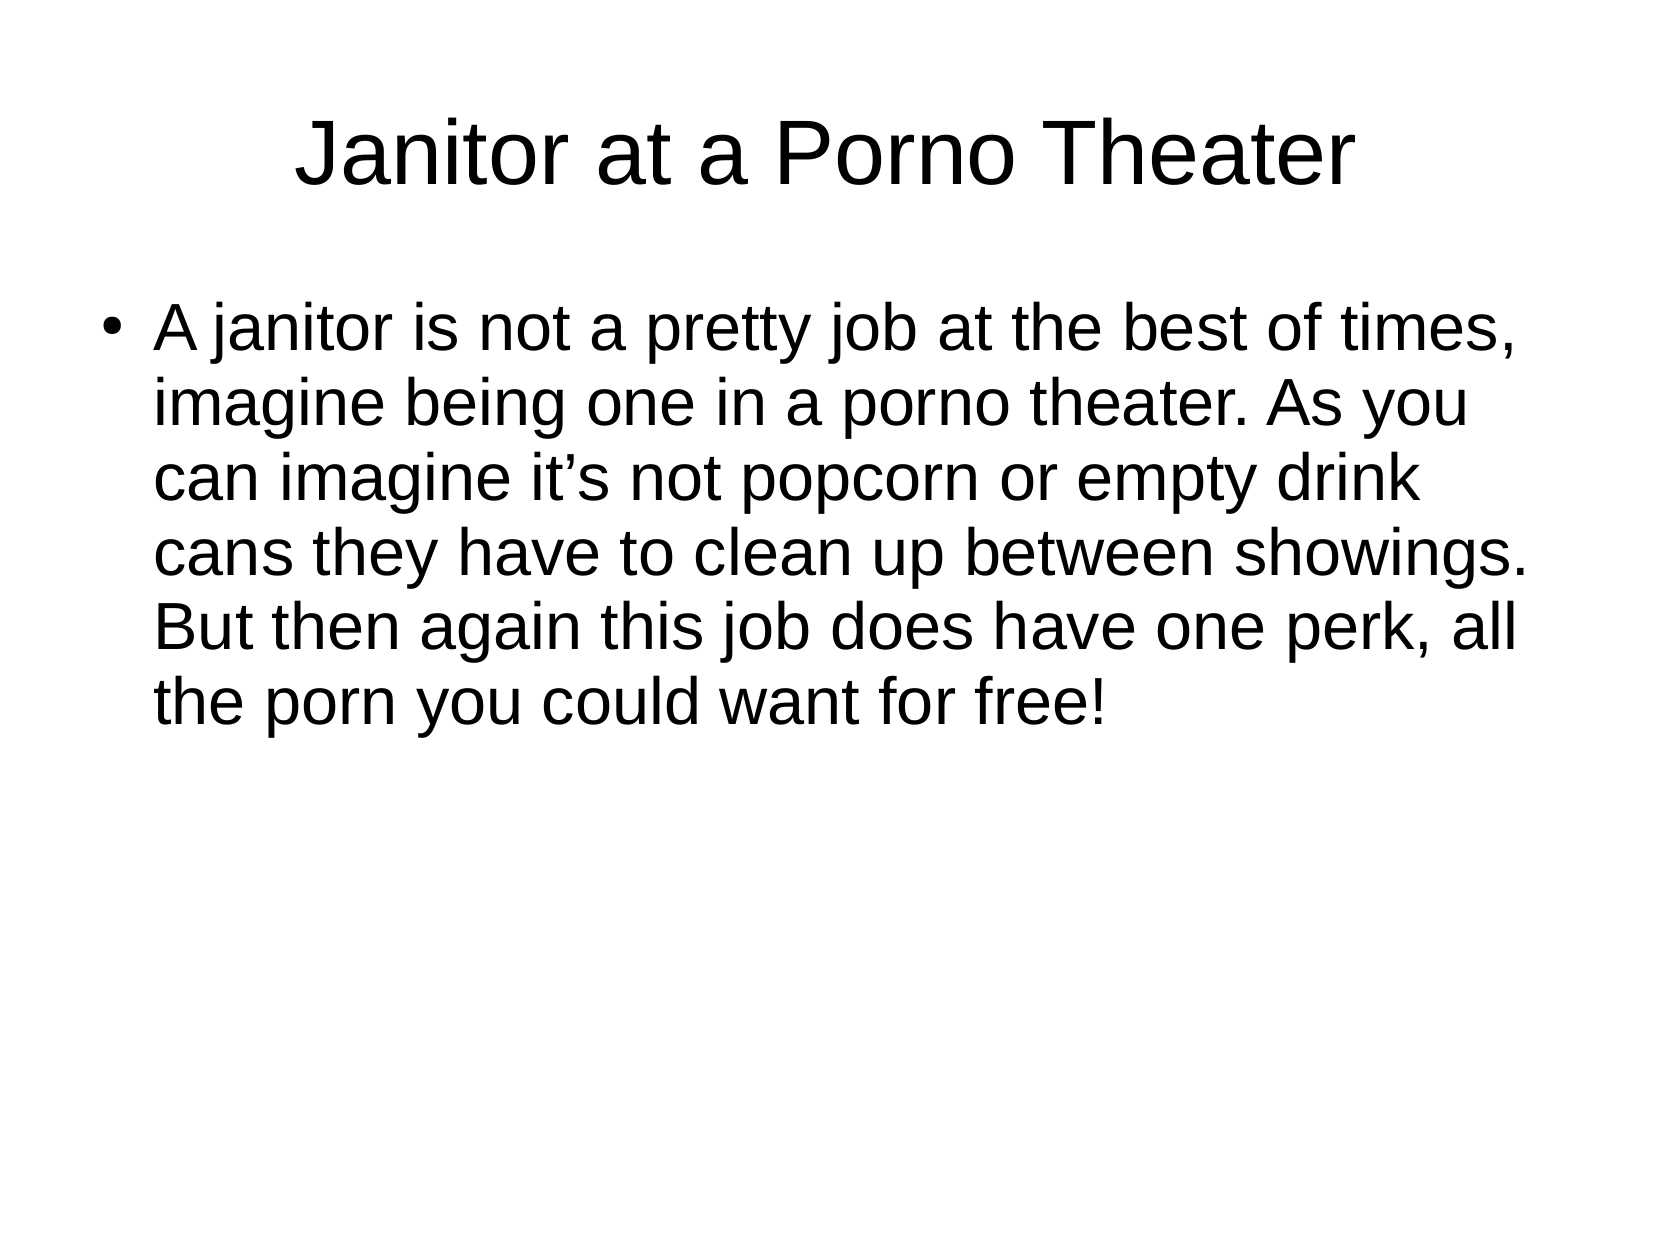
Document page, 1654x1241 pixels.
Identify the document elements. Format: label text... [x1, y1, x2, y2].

list A janitor is not a pretty job at the best of times, imagine being one in a porno theater. As you can imagine it’s not popcorn or empty drink cans they have to clean up between showings. But then again this job does have one perk, all the porn you could want for free! [82, 290, 1571, 1010]
title Janitor at a Porno Theater [82, 49, 1571, 257]
